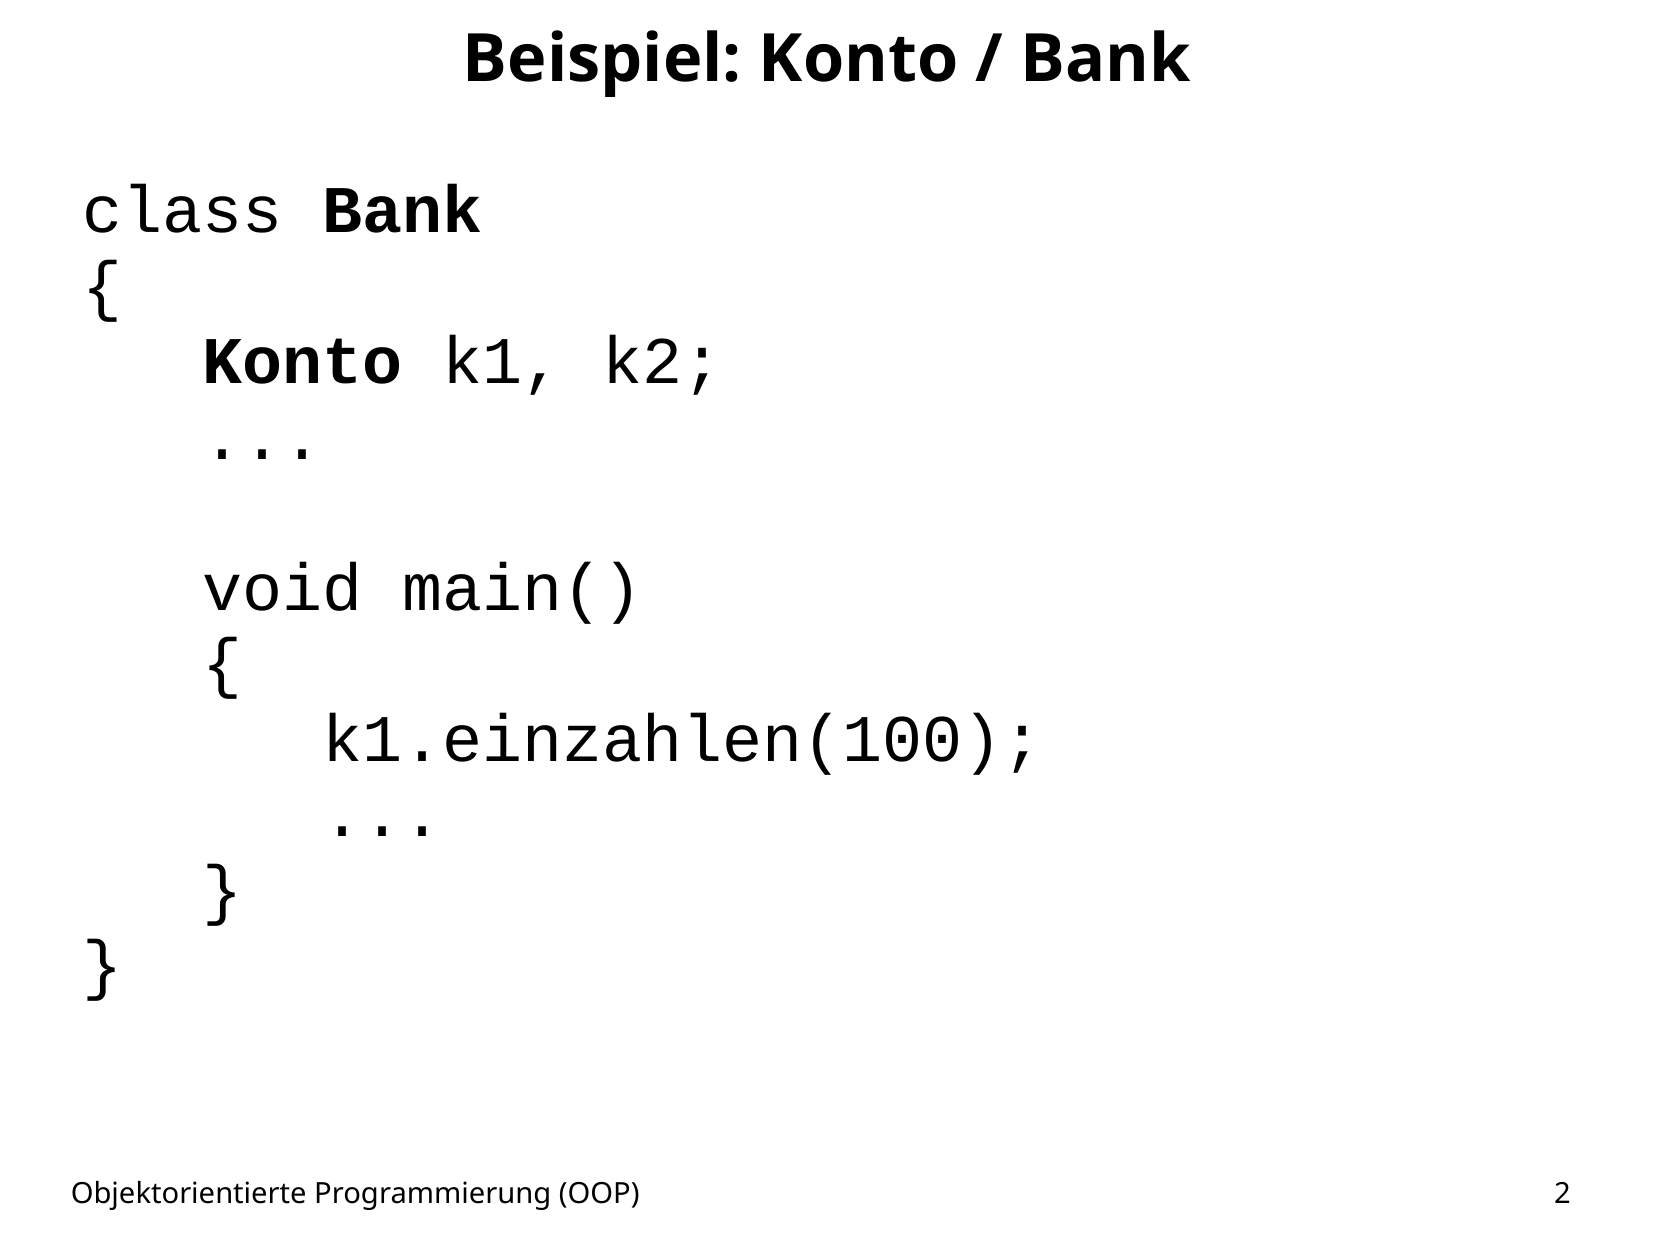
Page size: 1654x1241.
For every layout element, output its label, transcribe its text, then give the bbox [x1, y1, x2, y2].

list class Bank { Konto k1, k2; ... void main() { k1.einzahlen(100); ... } } [82, 177, 1548, 1146]
title Beispiel: Konto / Bank [0, 5, 1654, 107]
